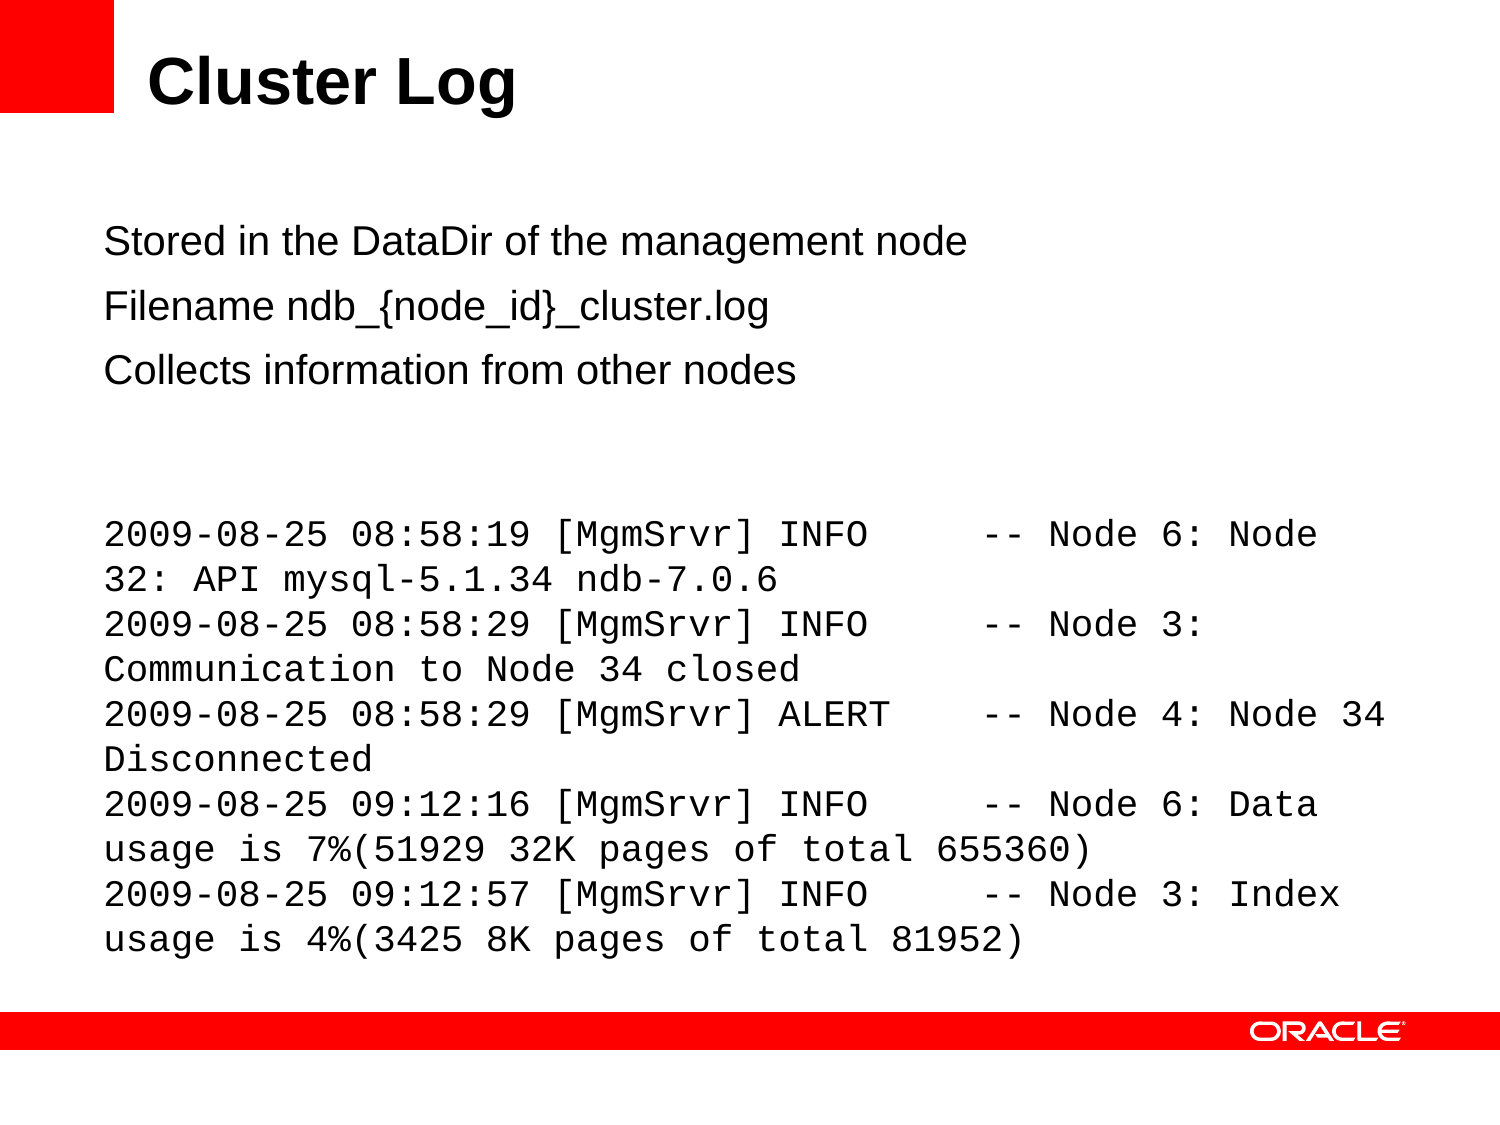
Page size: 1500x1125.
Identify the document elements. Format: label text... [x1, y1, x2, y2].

picture [0, 0, 114, 113]
picture [0, 1012, 1500, 1050]
text_box Stored in the DataDir of the management node Filename ndb_{node_id}_cluster.log Collects information from other nodes [88, 206, 1388, 401]
title Cluster Log [147, 8, 1392, 119]
text_box 2009-08-25 08:58:19 [MgmSrvr] INFO -- Node 6: Node 32: API mysql-5.1.34 ndb-7.0.6 2009-08-25 08:58:29 [MgmSrvr] INFO -- Node 3: Communication to Node 34 closed 2009-08-25 08:58:29 [MgmSrvr] ALERT -- Node 4: Node 34 Disconnected 2009-08-25 09:12:16 [MgmSrvr] INFO -- Node 6: Data usage is 7%(51929 32K pages of total 655360) 2009-08-25 09:12:57 [MgmSrvr] INFO -- Node 3: Index usage is 4%(3425 8K pages of total 81952) [88, 501, 1418, 967]
